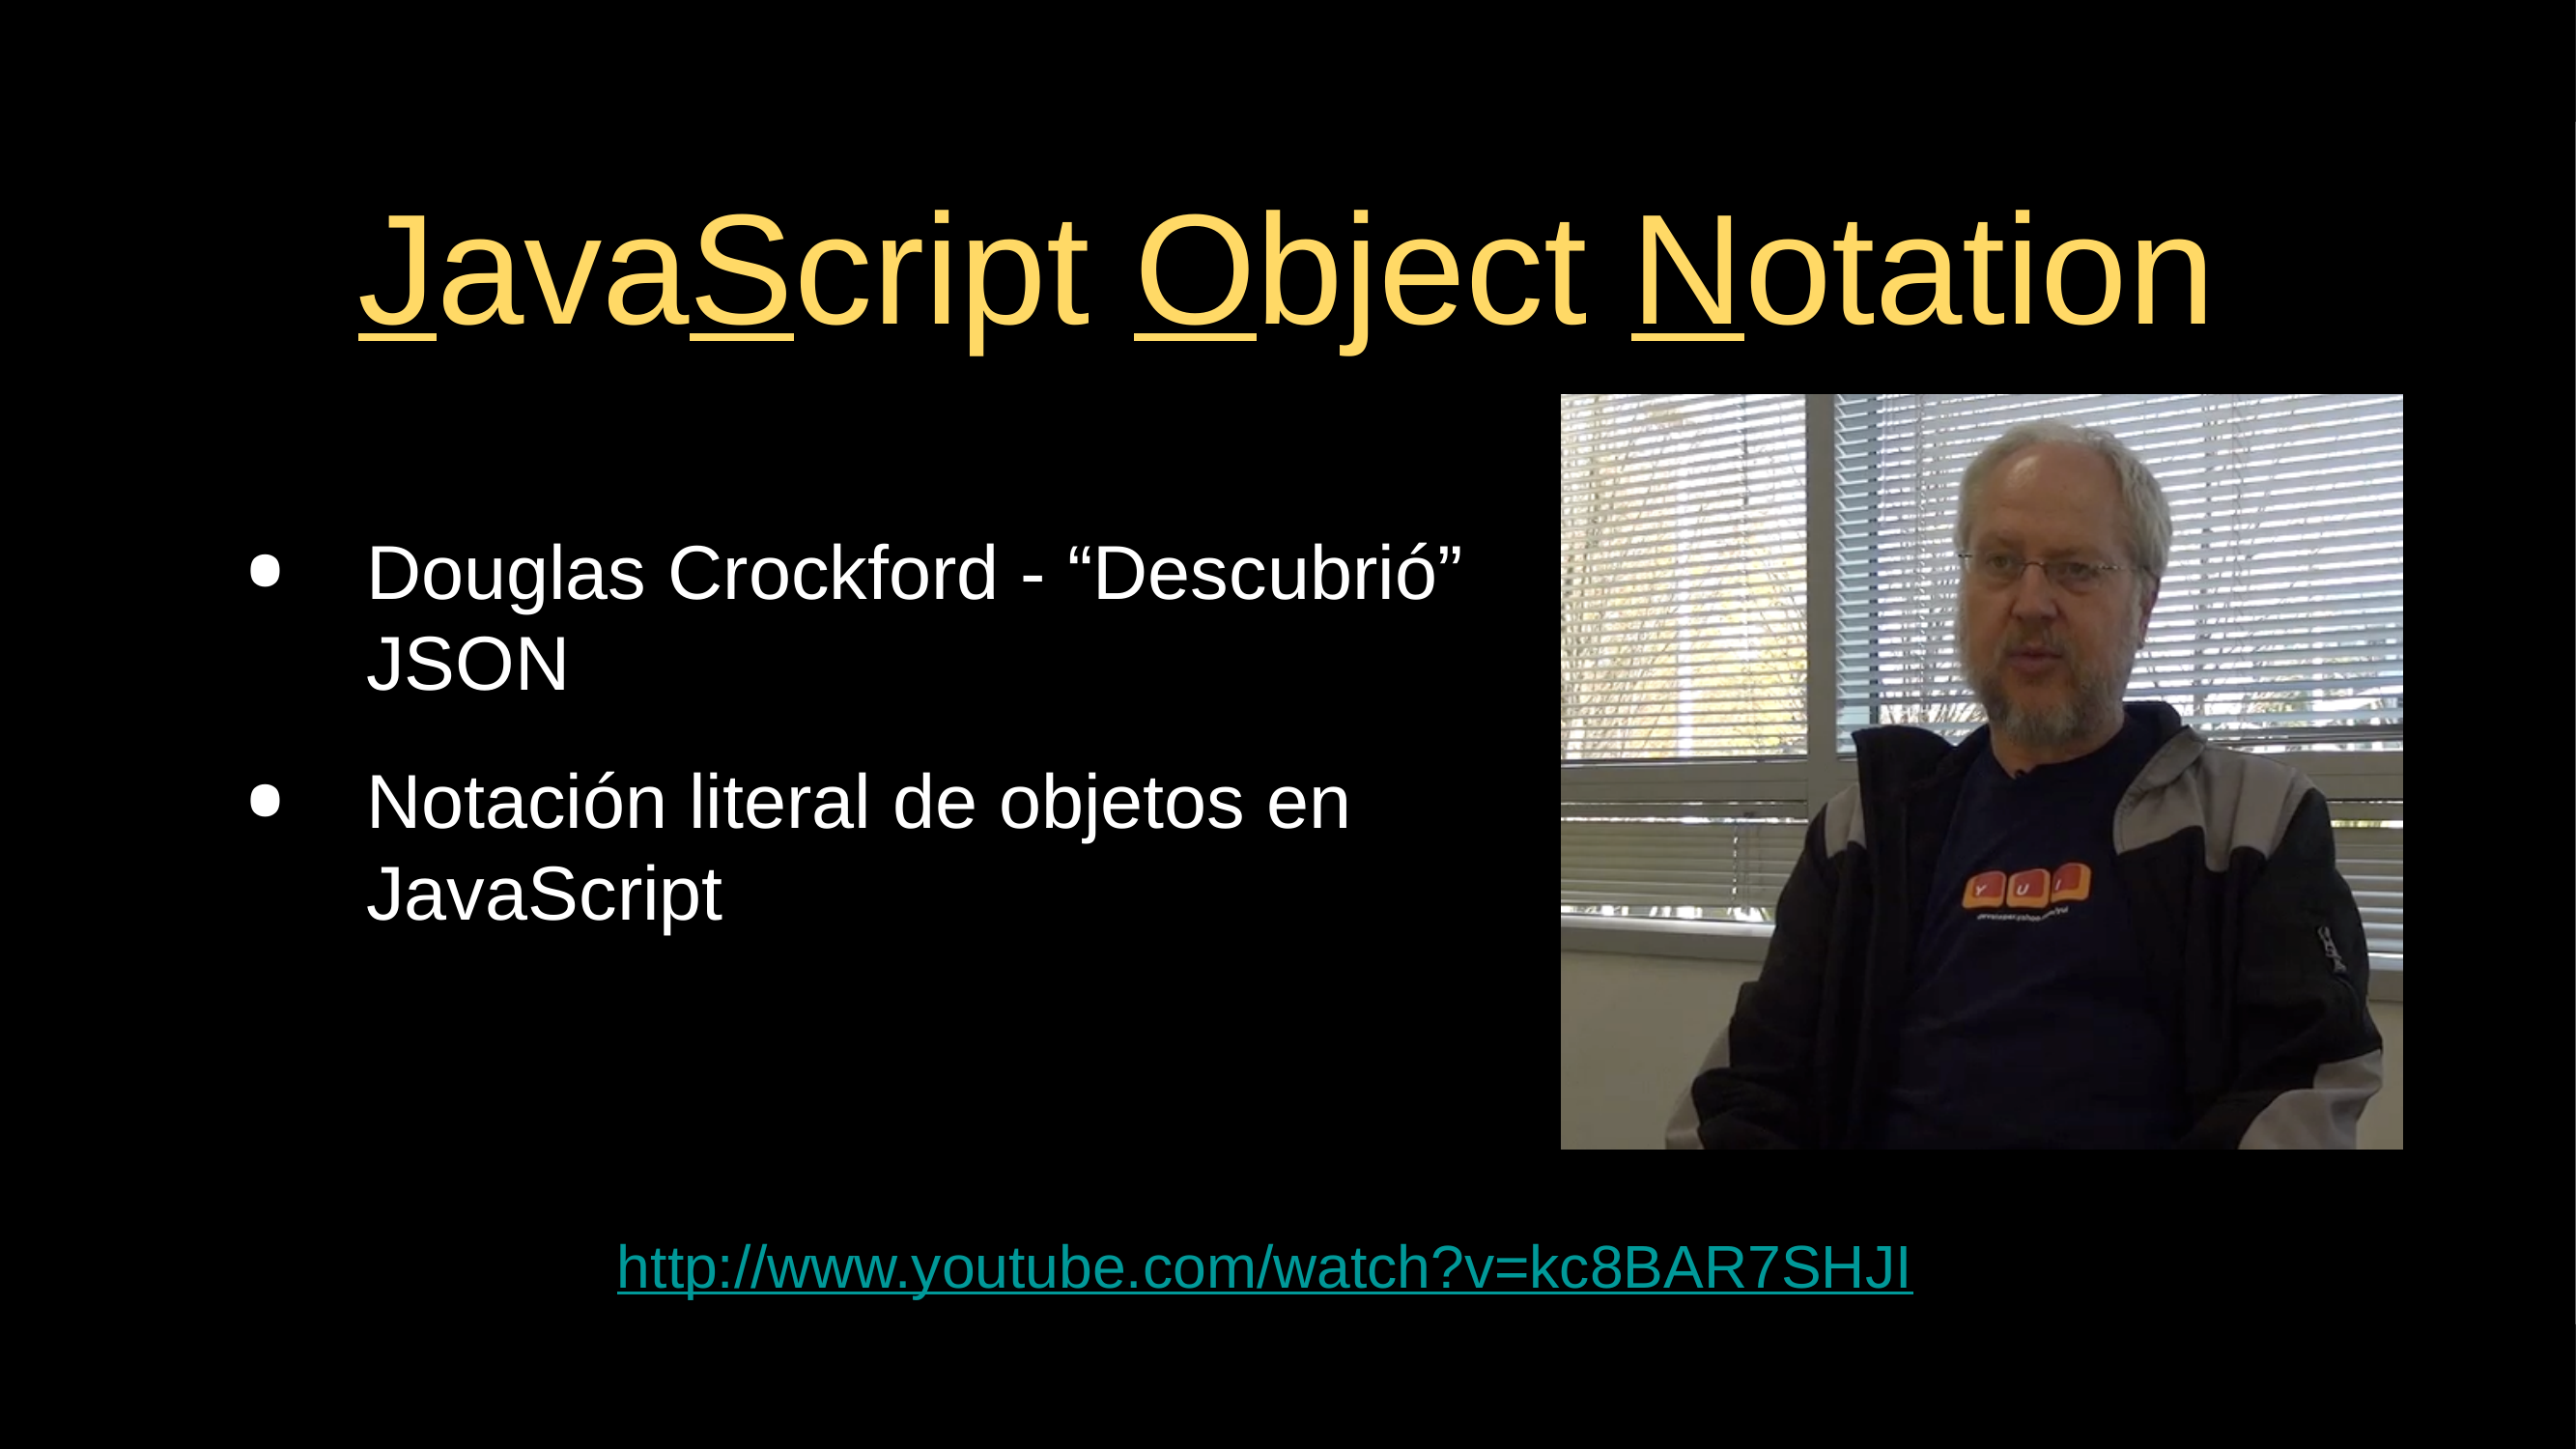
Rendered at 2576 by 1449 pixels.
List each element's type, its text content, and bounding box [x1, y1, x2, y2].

title JavaScript Object Notation [183, 121, 2391, 403]
picture [1561, 394, 2403, 1150]
text_box http://www.youtube.com/watch?v=kc8BAR7SHJI [365, 1211, 2166, 1317]
list Douglas Crockford - “Descubrió” JSON Notación literal de objetos en JavaScript [183, 412, 1508, 1046]
